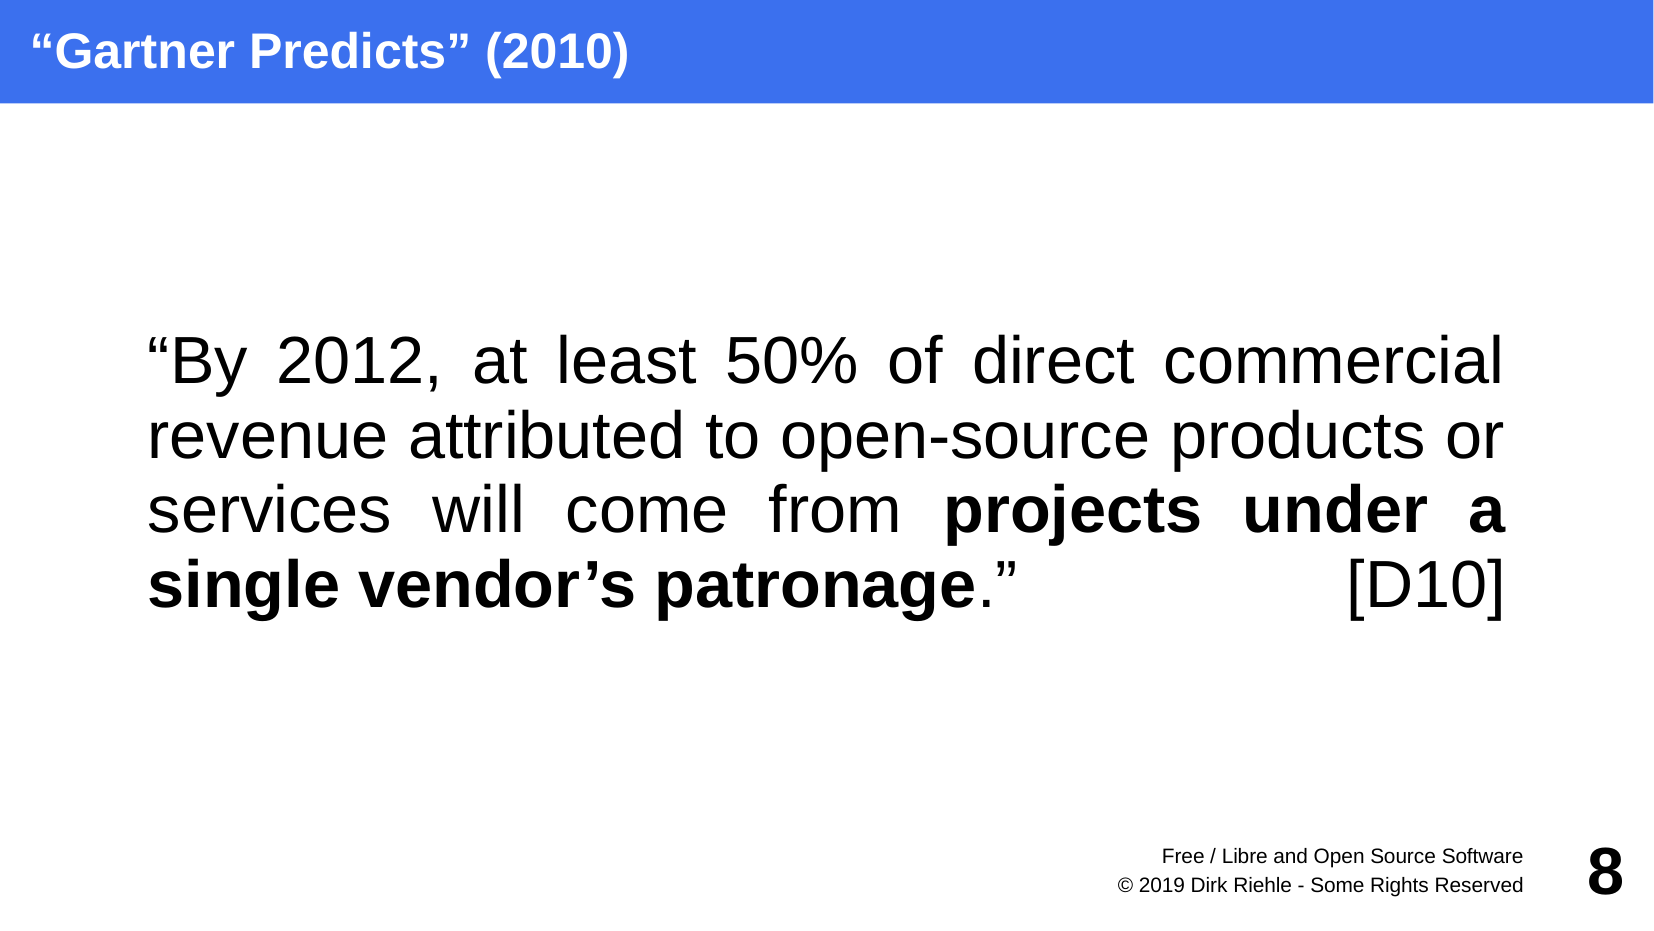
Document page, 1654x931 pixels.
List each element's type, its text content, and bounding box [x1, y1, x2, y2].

title “Gartner Predicts” (2010) [0, 0, 1654, 104]
subtitle “By 2012, at least 50% of direct commercial revenue attributed to open-source products or services will come from projects under a single vendor’s patronage.” [D10] [29, 132, 1625, 813]
